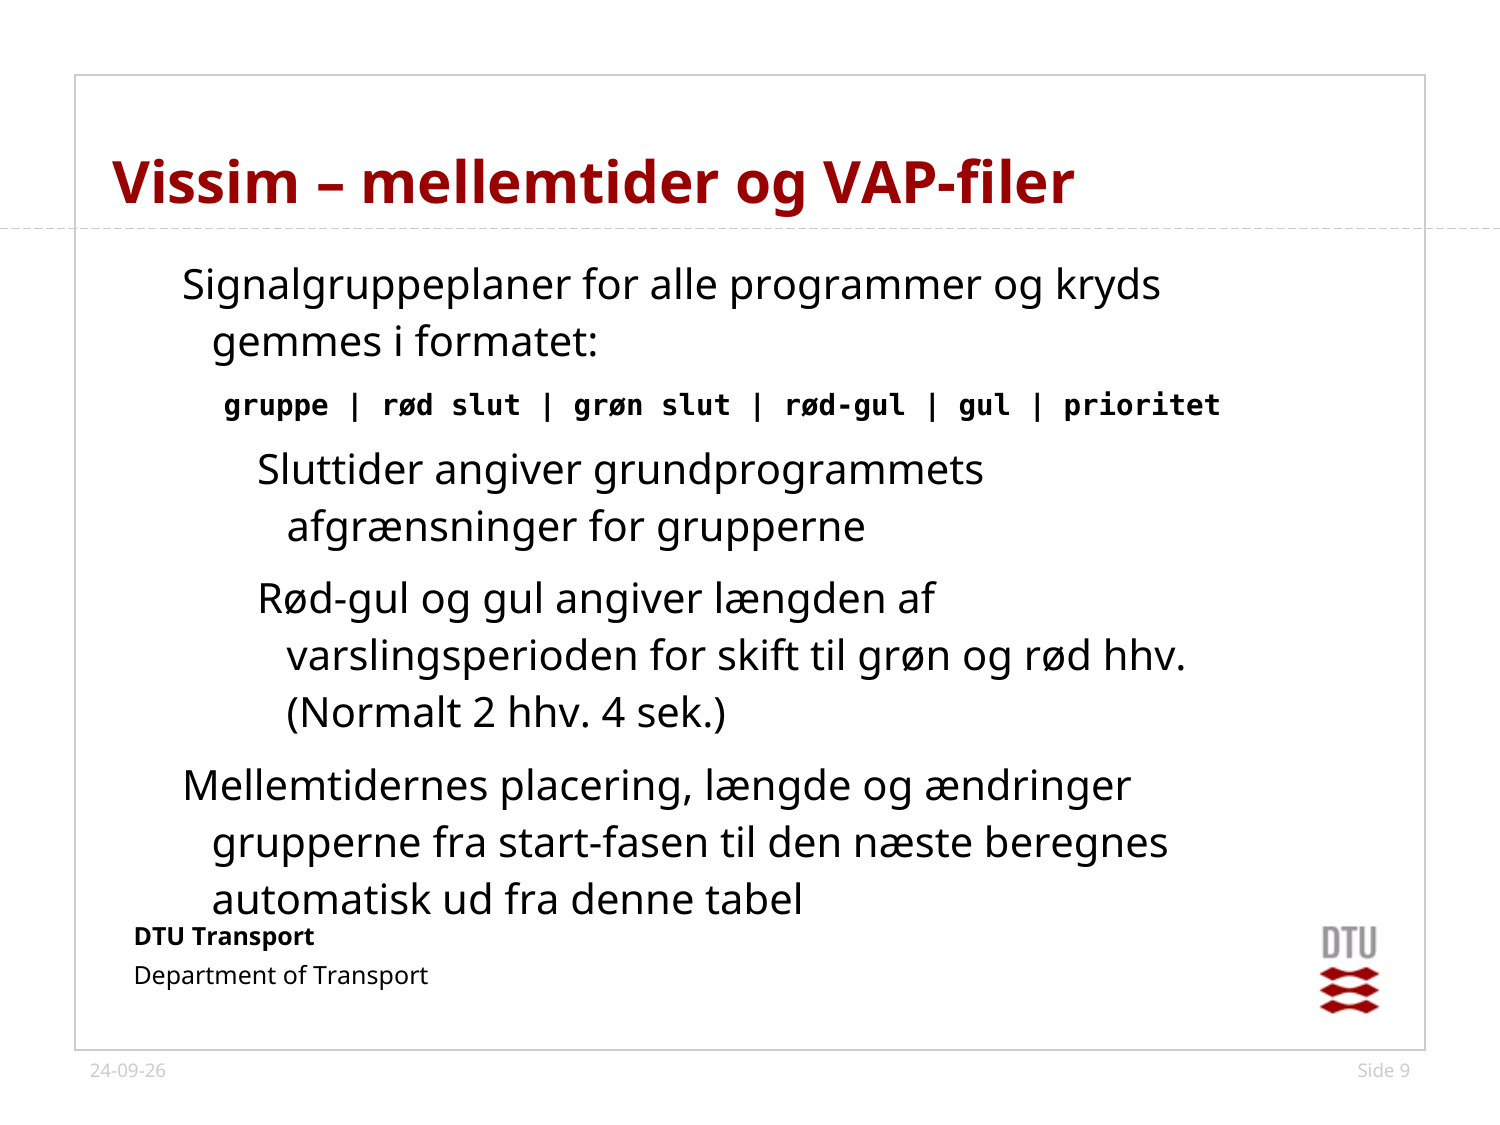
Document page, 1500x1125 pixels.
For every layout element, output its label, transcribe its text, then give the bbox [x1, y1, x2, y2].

picture [1297, 892, 1418, 1034]
subtitle Signalgruppeplaner for alle programmer og kryds gemmes i formatet: gruppe | rød slut | grøn slut | rød-gul | gul | prioritet Sluttider angiver grundprogrammets afgrænsninger for grupperne Rød-gul og gul angiver længden af varslingsperioden for skift til grøn og rød hhv. (Normalt 2 hhv. 4 sek.) Mellemtidernes placering, længde og ændringer grupperne fra start-fasen til den næste beregnes automatisk ud fra denne tabel [182, 295, 1270, 886]
title Vissim – mellemtider og VAP-filer [112, 132, 1401, 231]
